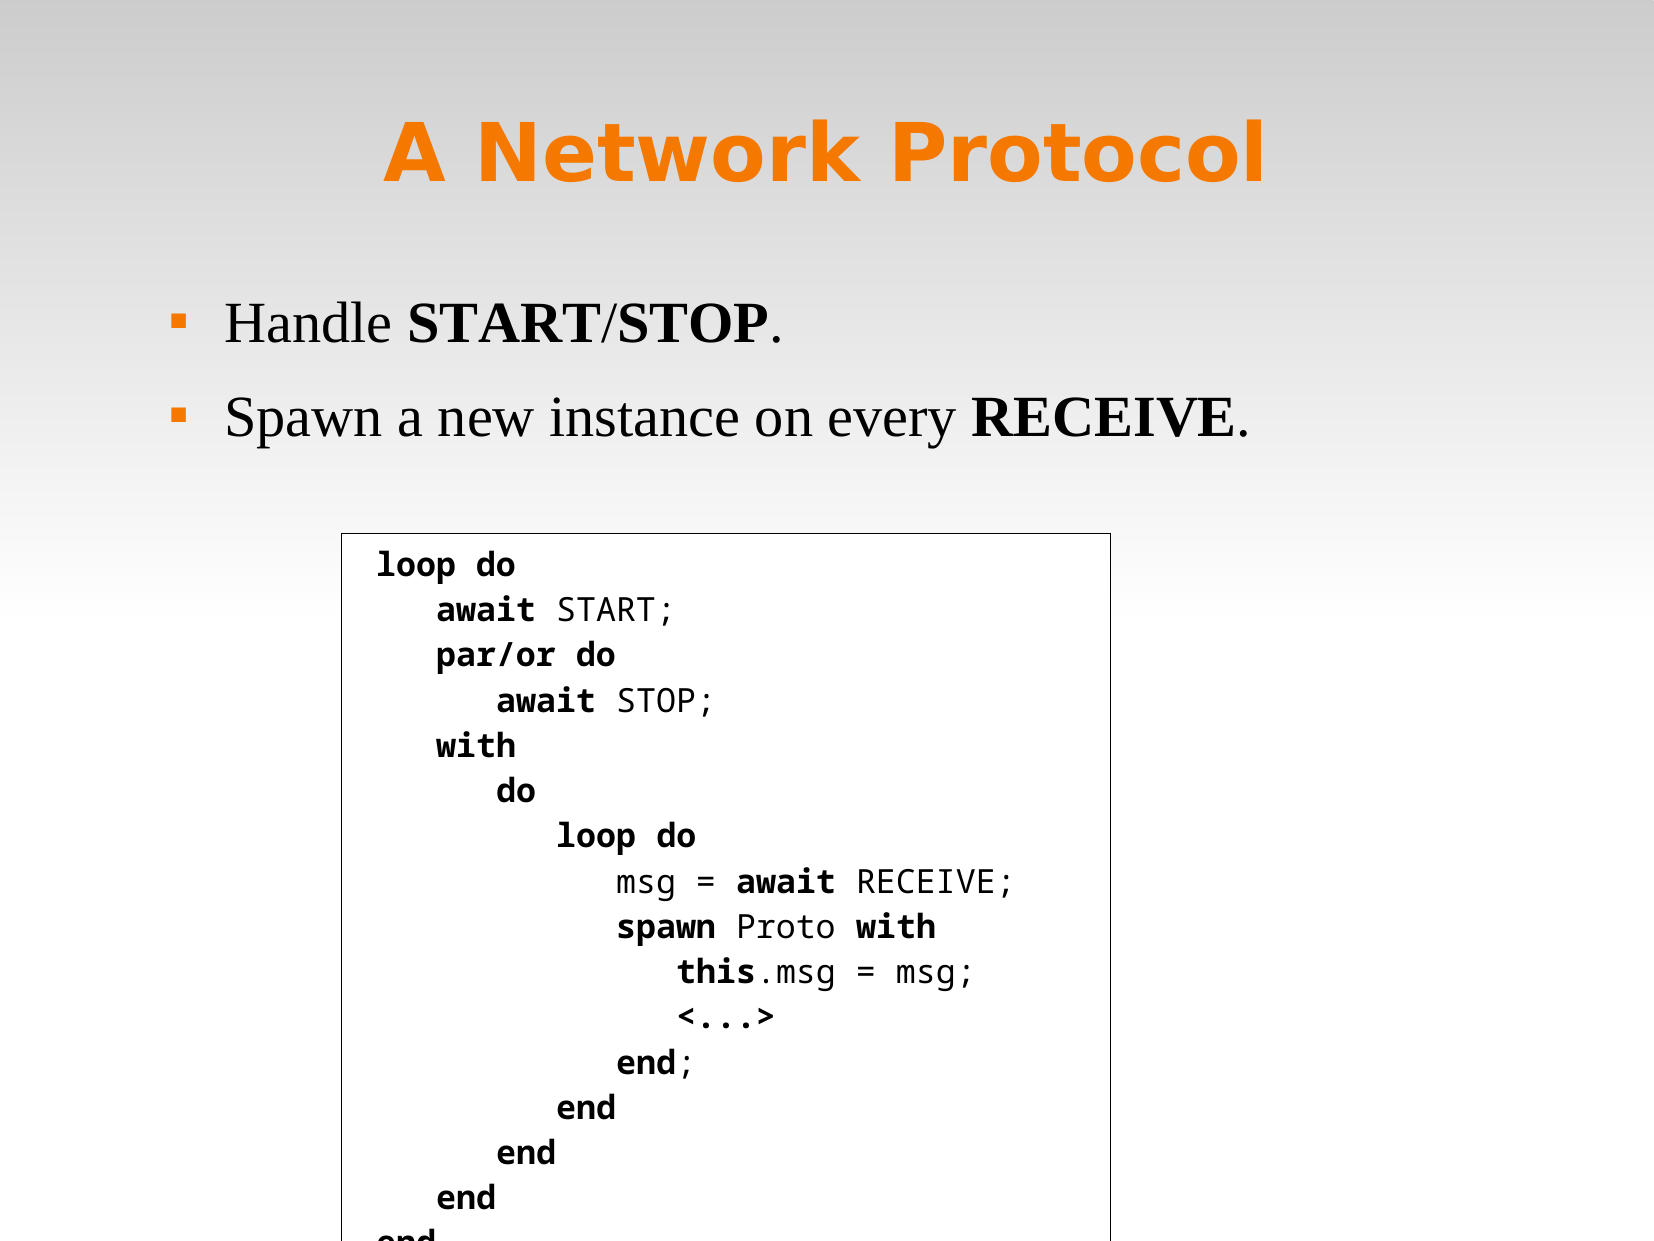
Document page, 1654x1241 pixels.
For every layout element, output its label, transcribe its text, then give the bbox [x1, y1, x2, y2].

title A Network Protocol [82, 49, 1571, 257]
list Handle START/STOP. Spawn a new instance on every RECEIVE. [82, 290, 1571, 1094]
text_box loop do await START; par/or do await STOP; with do loop do msg = await RECEIVE; spawn Proto with this.msg = msg; <...> end; end end end end [341, 533, 1111, 1185]
